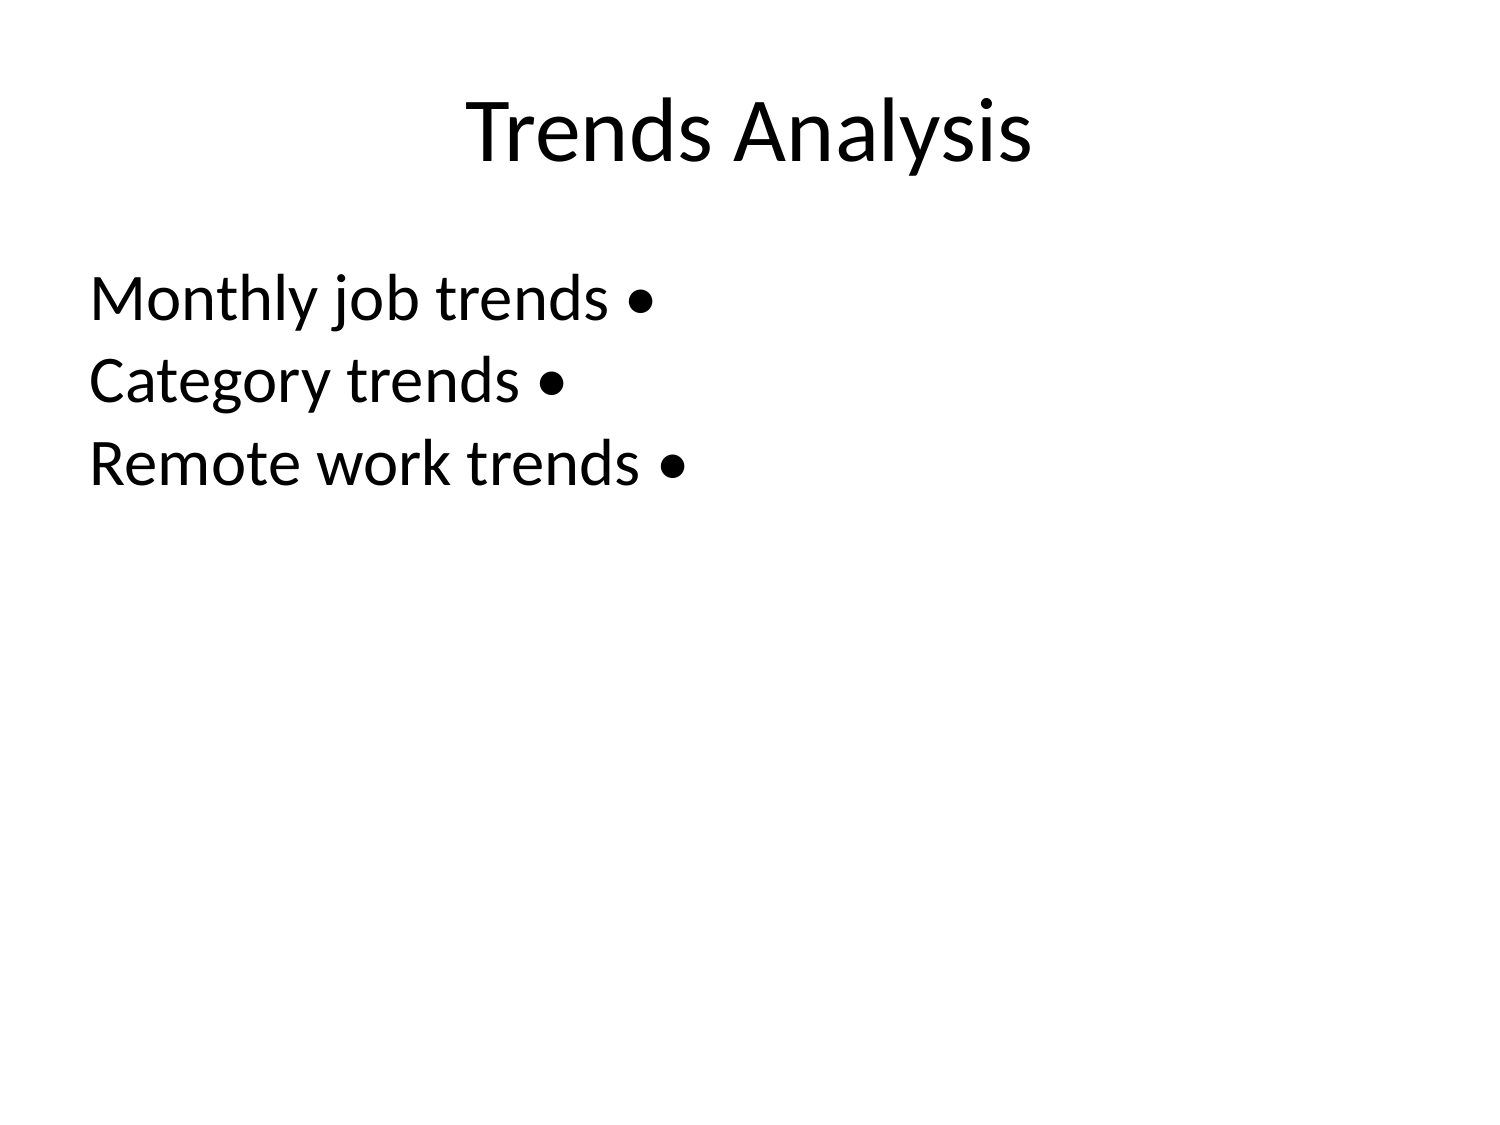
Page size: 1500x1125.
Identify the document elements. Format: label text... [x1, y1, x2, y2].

text_box Trends Analysis [75, 45, 1426, 233]
text_box • Monthly job trends • Category trends • Remote work trends [75, 262, 1426, 1005]
